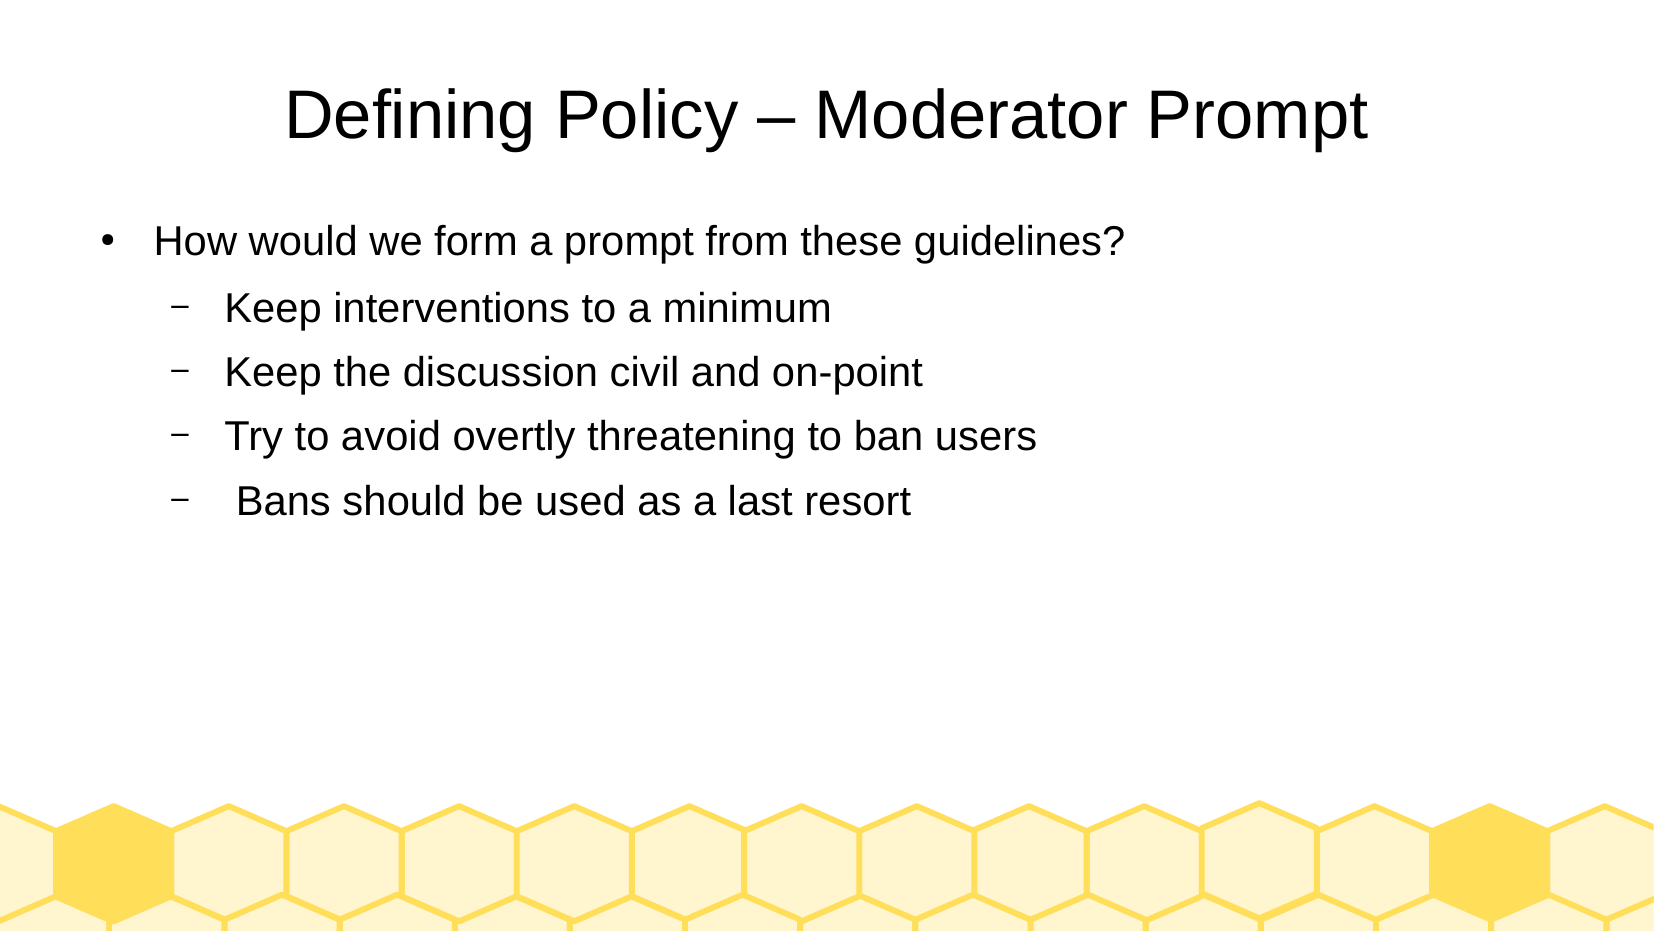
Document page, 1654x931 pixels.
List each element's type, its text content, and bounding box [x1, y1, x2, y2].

title Defining Policy – Moderator Prompt [82, 37, 1571, 193]
list How would we form a prompt from these guidelines? Keep interventions to a minimum Keep the discussion civil and on-point Try to avoid overtly threatening to ban users Bans should be used as a last resort [82, 217, 1571, 758]
